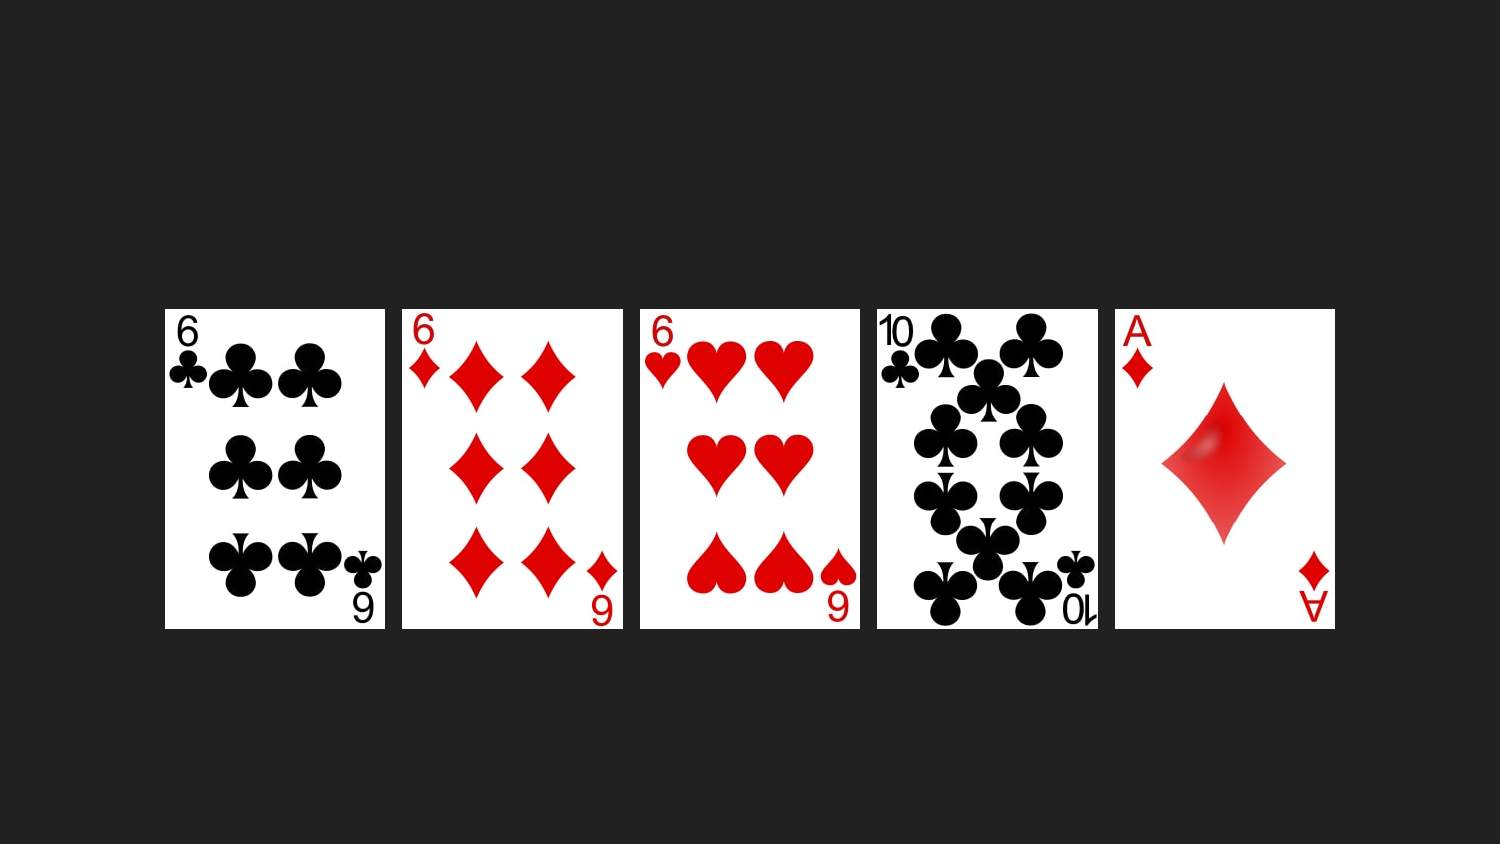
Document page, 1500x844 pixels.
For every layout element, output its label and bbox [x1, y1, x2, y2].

picture [165, 309, 385, 629]
picture [1115, 309, 1335, 629]
picture [877, 309, 1098, 629]
picture [402, 309, 623, 629]
picture [640, 309, 860, 629]
